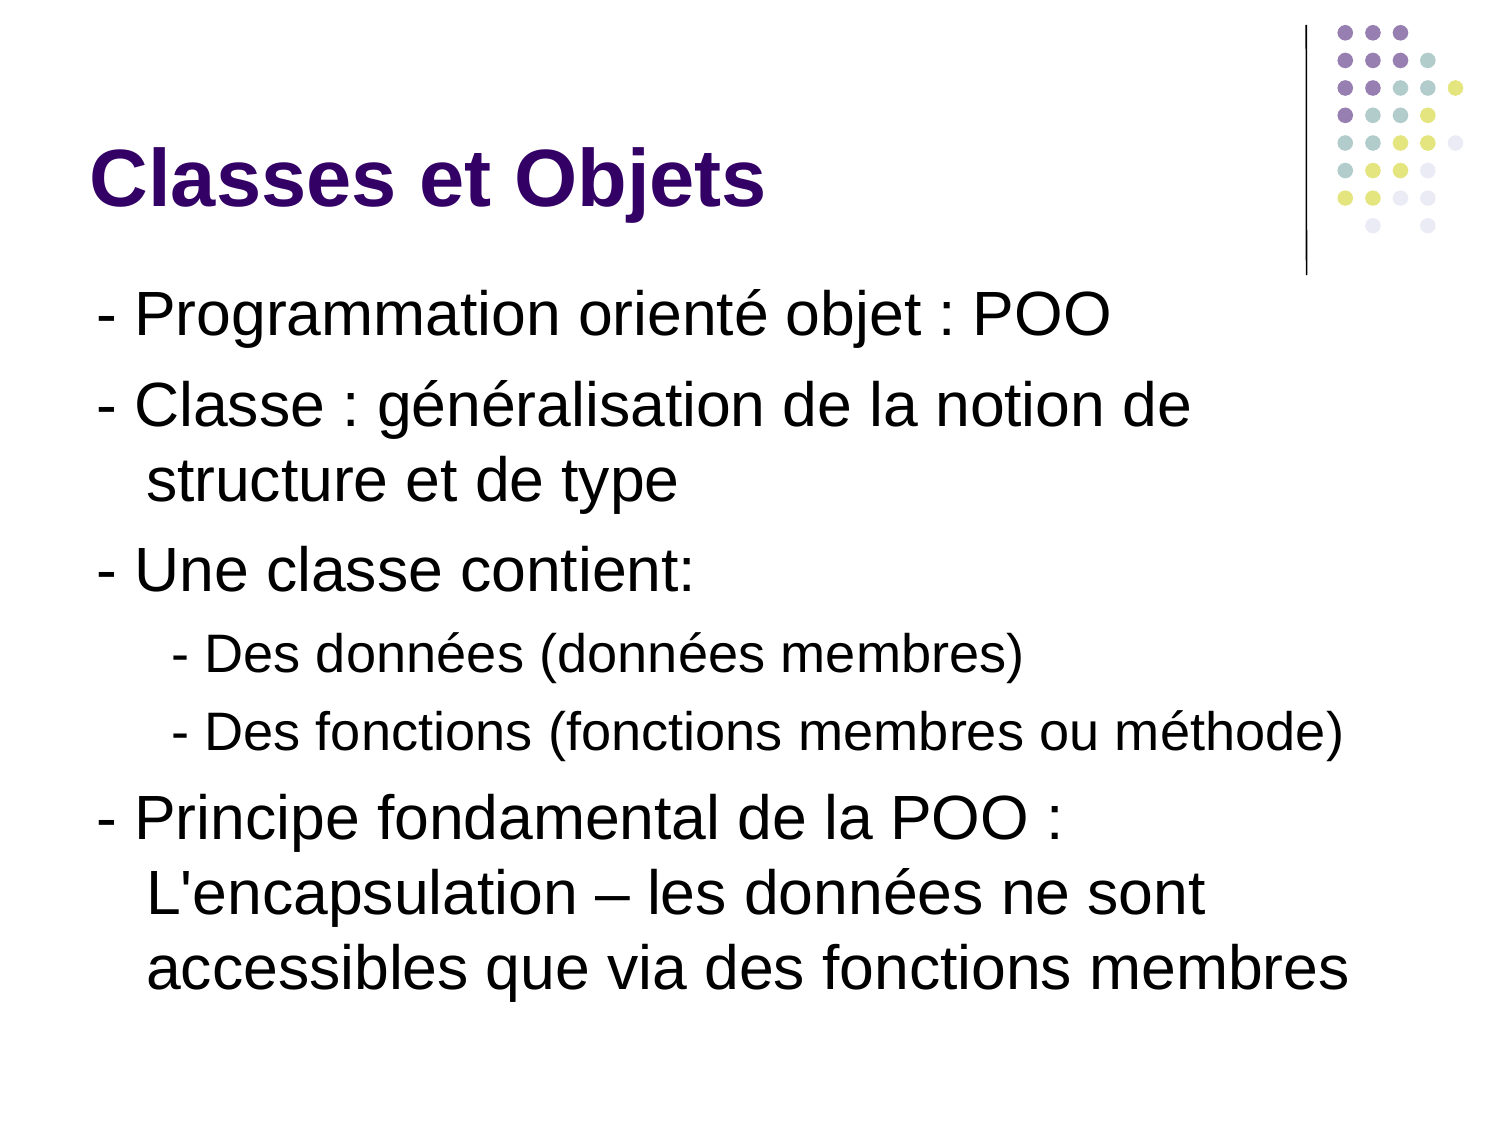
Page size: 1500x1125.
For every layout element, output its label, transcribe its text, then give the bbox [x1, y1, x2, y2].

list - Programmation orienté objet : POO - Classe : généralisation de la notion de structure et de type - Une classe contient: - Des données (données membres) - Des fonctions (fonctions membres ou méthode) - Principe fondamental de la POO : L'encapsulation – les données ne sont accessibles que via des fonctions membres [75, 265, 1423, 1093]
title Classes et Objets [74, 4, 1310, 230]
